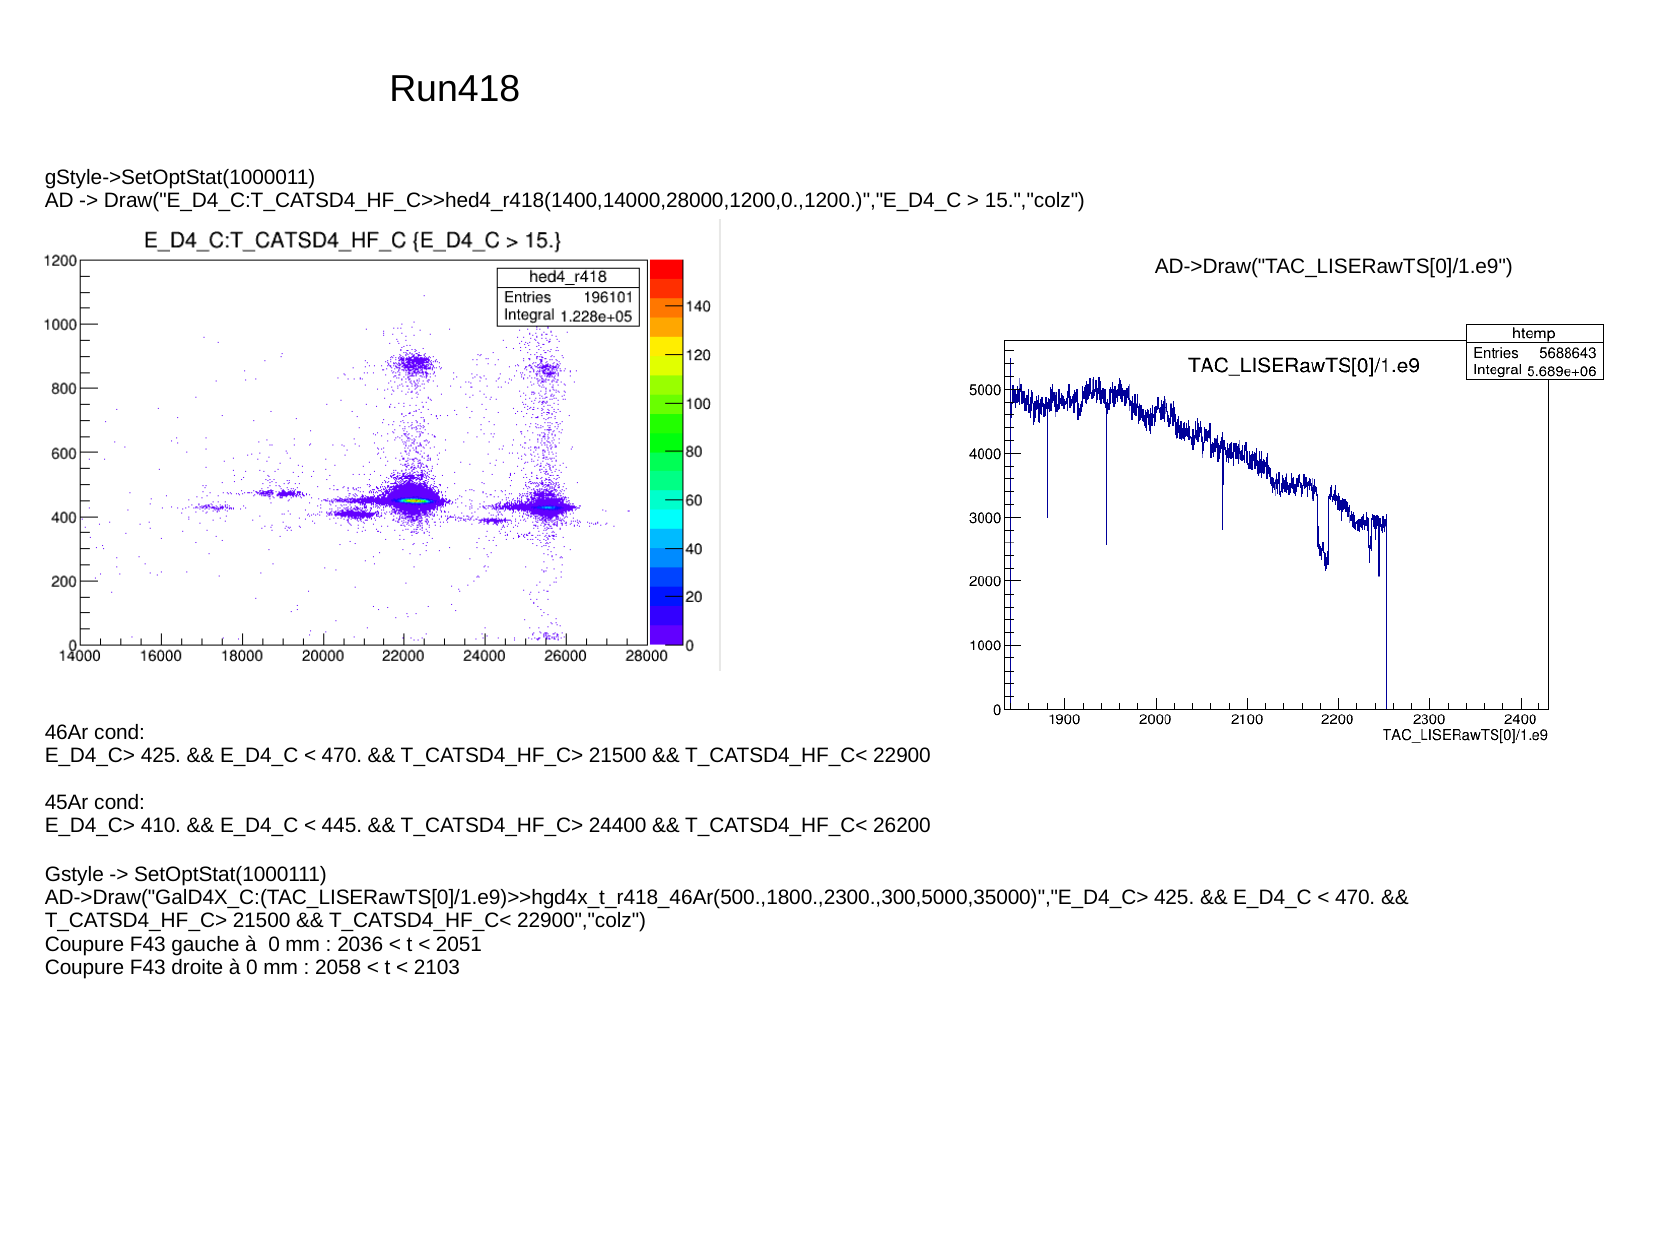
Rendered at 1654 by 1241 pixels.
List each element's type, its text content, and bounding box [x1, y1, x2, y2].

text_box 46Ar cond: E_D4_C> 425. && E_D4_C < 470. && T_CATSD4_HF_C> 21500 && T_CATSD4_HF_C< 22900 45Ar cond: E_D4_C> 410. && E_D4_C < 445. && T_CATSD4_HF_C> 24400 && T_CATSD4_HF_C< 26200 [30, 690, 1186, 845]
text_box Gstyle -> SetOptStat(1000111) AD->Draw("GalD4X_C:(TAC_LISERawTS[0]/1.e9)>>hgd4x_t_r418_46Ar(500.,1800.,2300.,300,5000,35000)","E_D4_C> 425. && E_D4_C < 470. && T_CATSD4_HF_C> 21500 && T_CATSD4_HF_C< 22900","colz") Coupure F43 gauche à 0 mm : 2036 < t < 2051 Coupure F43 droite à 0 mm : 2058 < t < 2103 [30, 855, 1531, 1010]
text_box Run418 [374, 60, 1306, 117]
picture [946, 300, 1606, 751]
text_box AD->Draw("TAC_LISERawTS[0]/1.e9") [1140, 246, 1558, 286]
picture [30, 241, 721, 671]
text_box gStyle->SetOptStat(1000011) AD -> Draw("E_D4_C:T_CATSD4_HF_C>>hed4_r418(1400,14000,28000,1200,0.,1200.)","E_D4_C > 15.","colz") [30, 135, 1186, 241]
